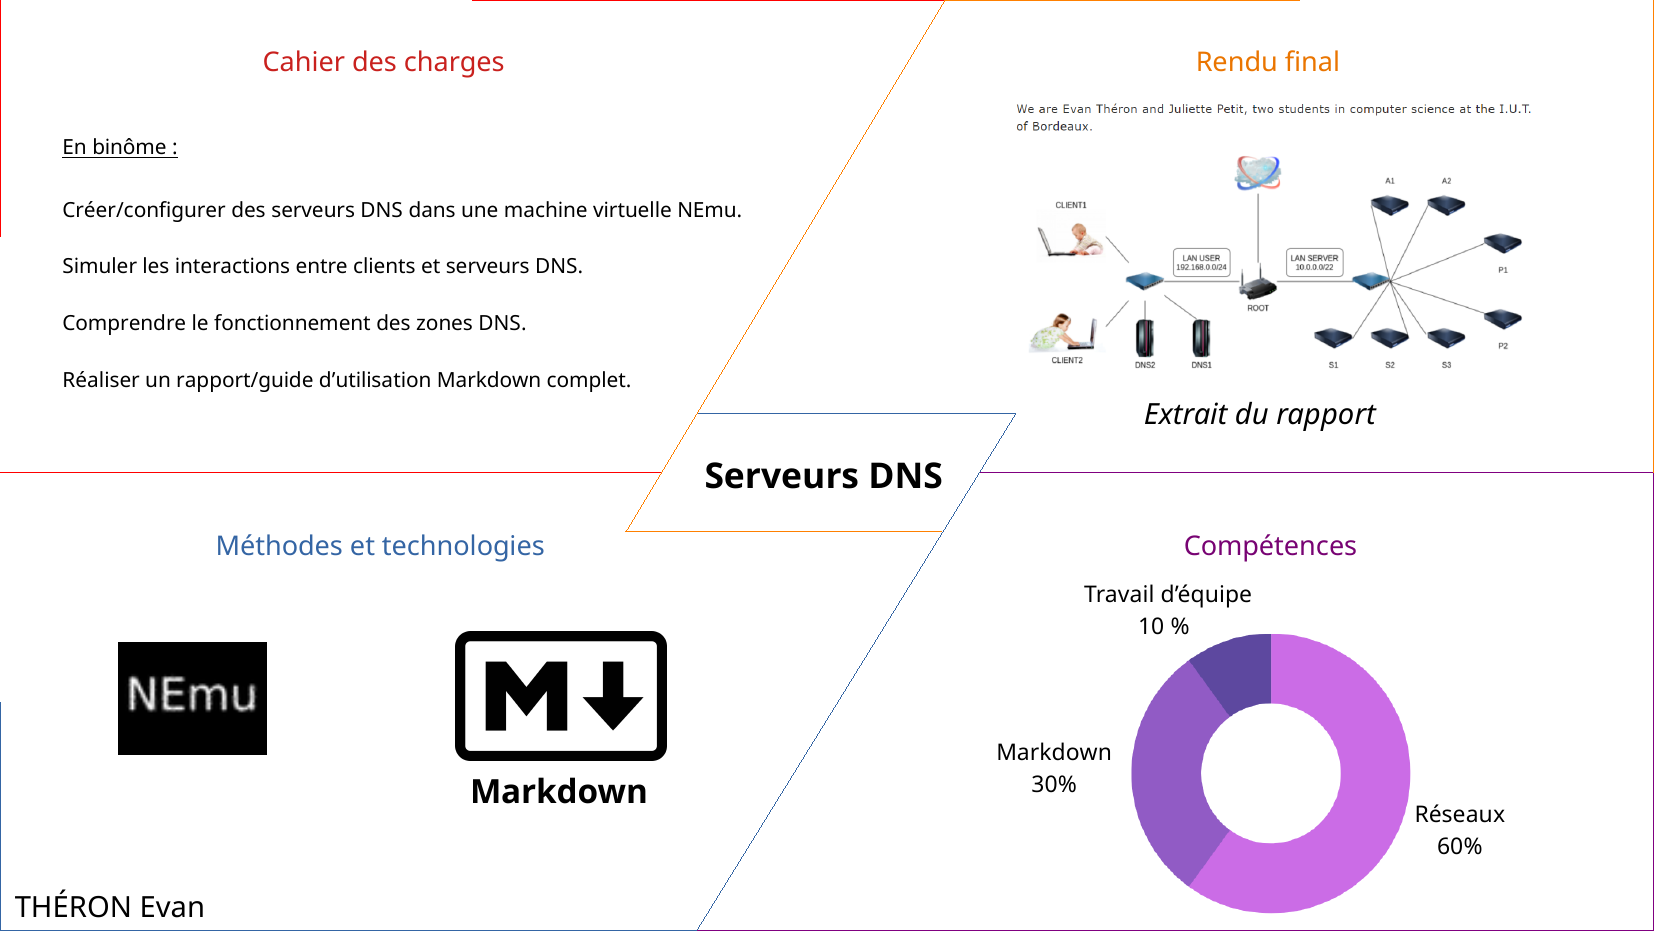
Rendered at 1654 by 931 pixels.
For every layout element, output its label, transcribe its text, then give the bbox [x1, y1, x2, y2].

picture [1009, 99, 1542, 389]
text_box Compétences [1169, 519, 1382, 569]
text_box Extrait du rapport [1118, 385, 1401, 438]
picture [455, 631, 667, 761]
text_box Markdown [461, 760, 657, 818]
text_box Rendu final [1181, 35, 1371, 85]
text_box Travail d’équipe 10 % [1069, 570, 1276, 644]
text_box Serveurs DNS [691, 442, 957, 503]
text_box THÉRON Evan [0, 878, 237, 931]
text_box En binôme : Créer/configurer des serveurs DNS dans une machine virtuelle NEmu. Simuler les interactions entre clients et serveurs DNS. Comprendre le fonctionnement des zones DNS. Réaliser un rapport/guide d’utilisation Markdown complet. [47, 96, 786, 374]
text_box Cahier des charges [248, 35, 544, 85]
text_box Markdown 30% [981, 728, 1128, 802]
picture [118, 642, 267, 755]
picture [1033, 595, 1494, 928]
text_box Réseaux 60% [1398, 791, 1522, 864]
text_box Méthodes et technologies [200, 519, 567, 569]
